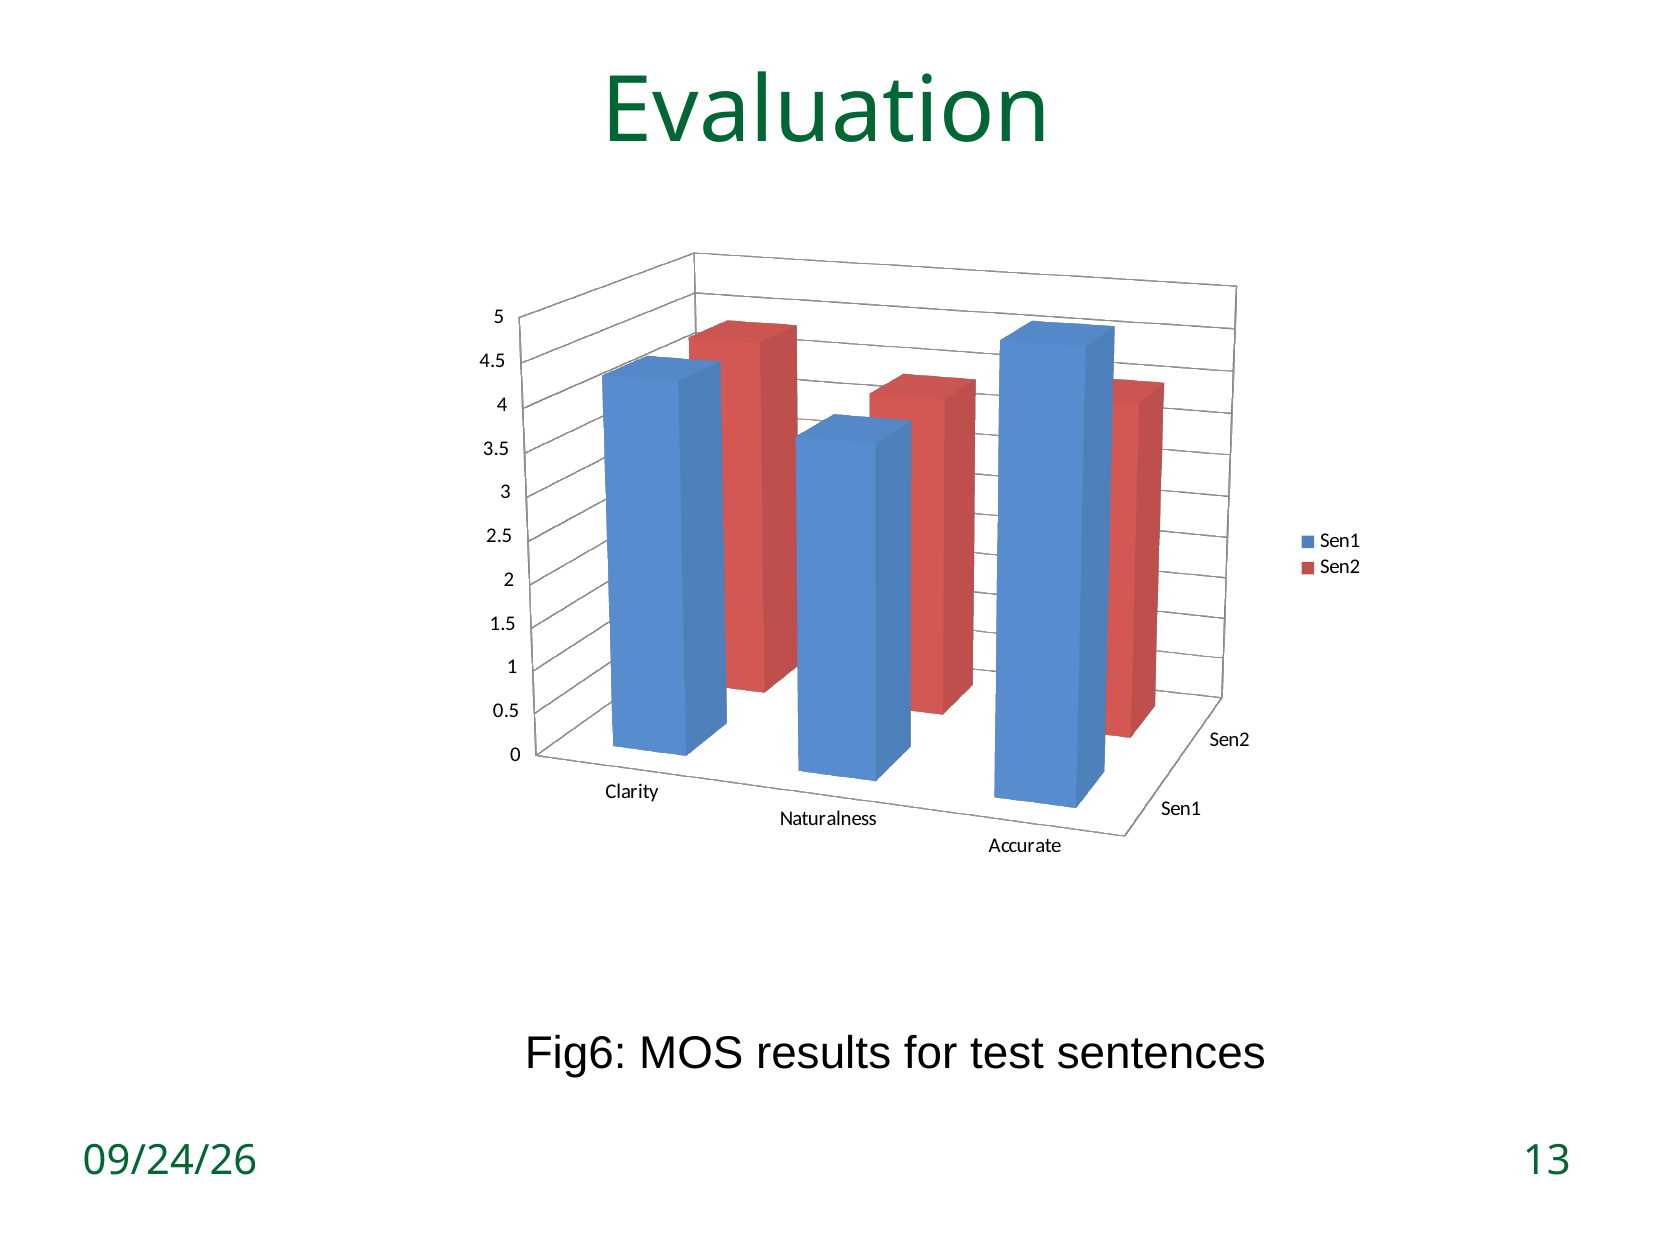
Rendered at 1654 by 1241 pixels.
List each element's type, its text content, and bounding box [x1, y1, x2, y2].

text_box Fig6: MOS results for test sentences [510, 1020, 1531, 1087]
chart [435, 240, 1381, 871]
title Evaluation [0, 2, 1654, 210]
